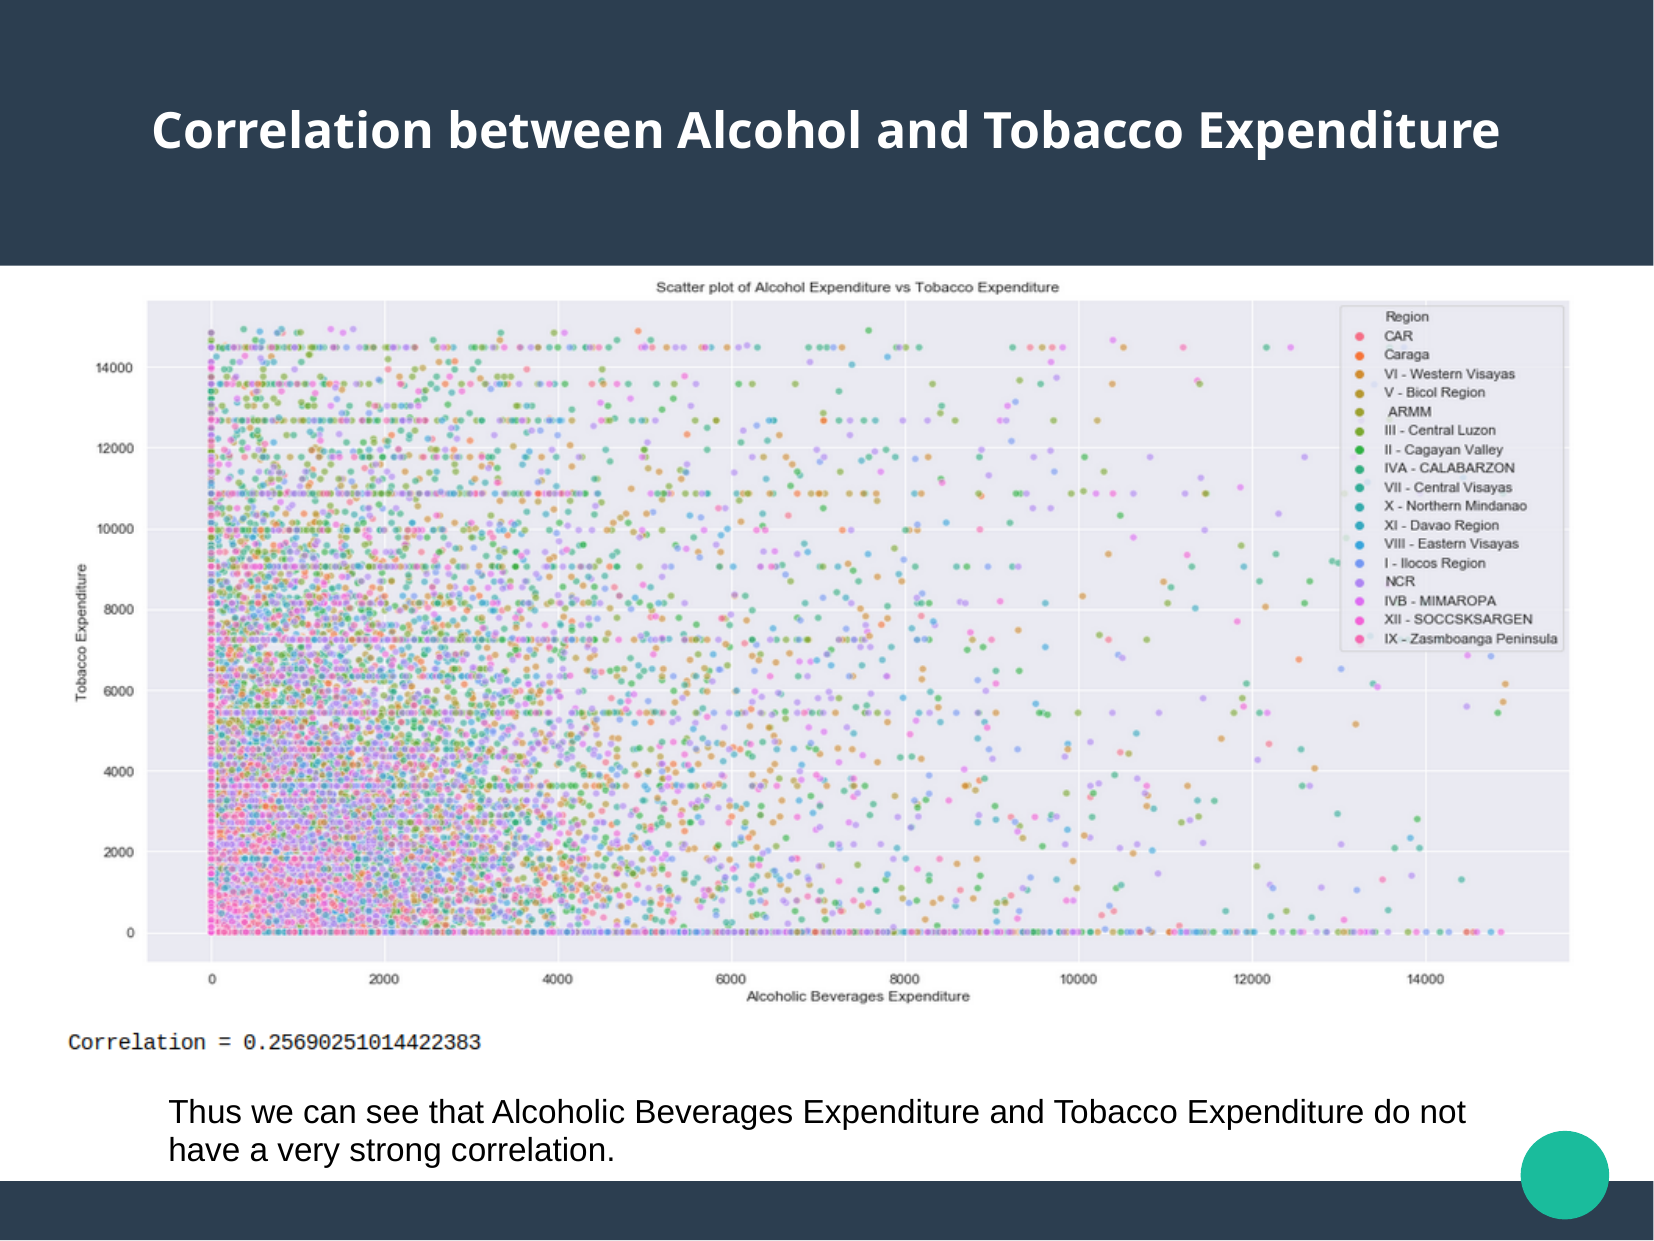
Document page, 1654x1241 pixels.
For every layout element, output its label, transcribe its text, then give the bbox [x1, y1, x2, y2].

picture [23, 271, 1599, 1063]
text_box Thus we can see that Alcoholic Beverages Expenditure and Tobacco Expenditure do not have a very strong correlation. [153, 1086, 1512, 1176]
text_box Correlation between Alcohol and Tobacco Expenditure [58, 49, 1595, 207]
